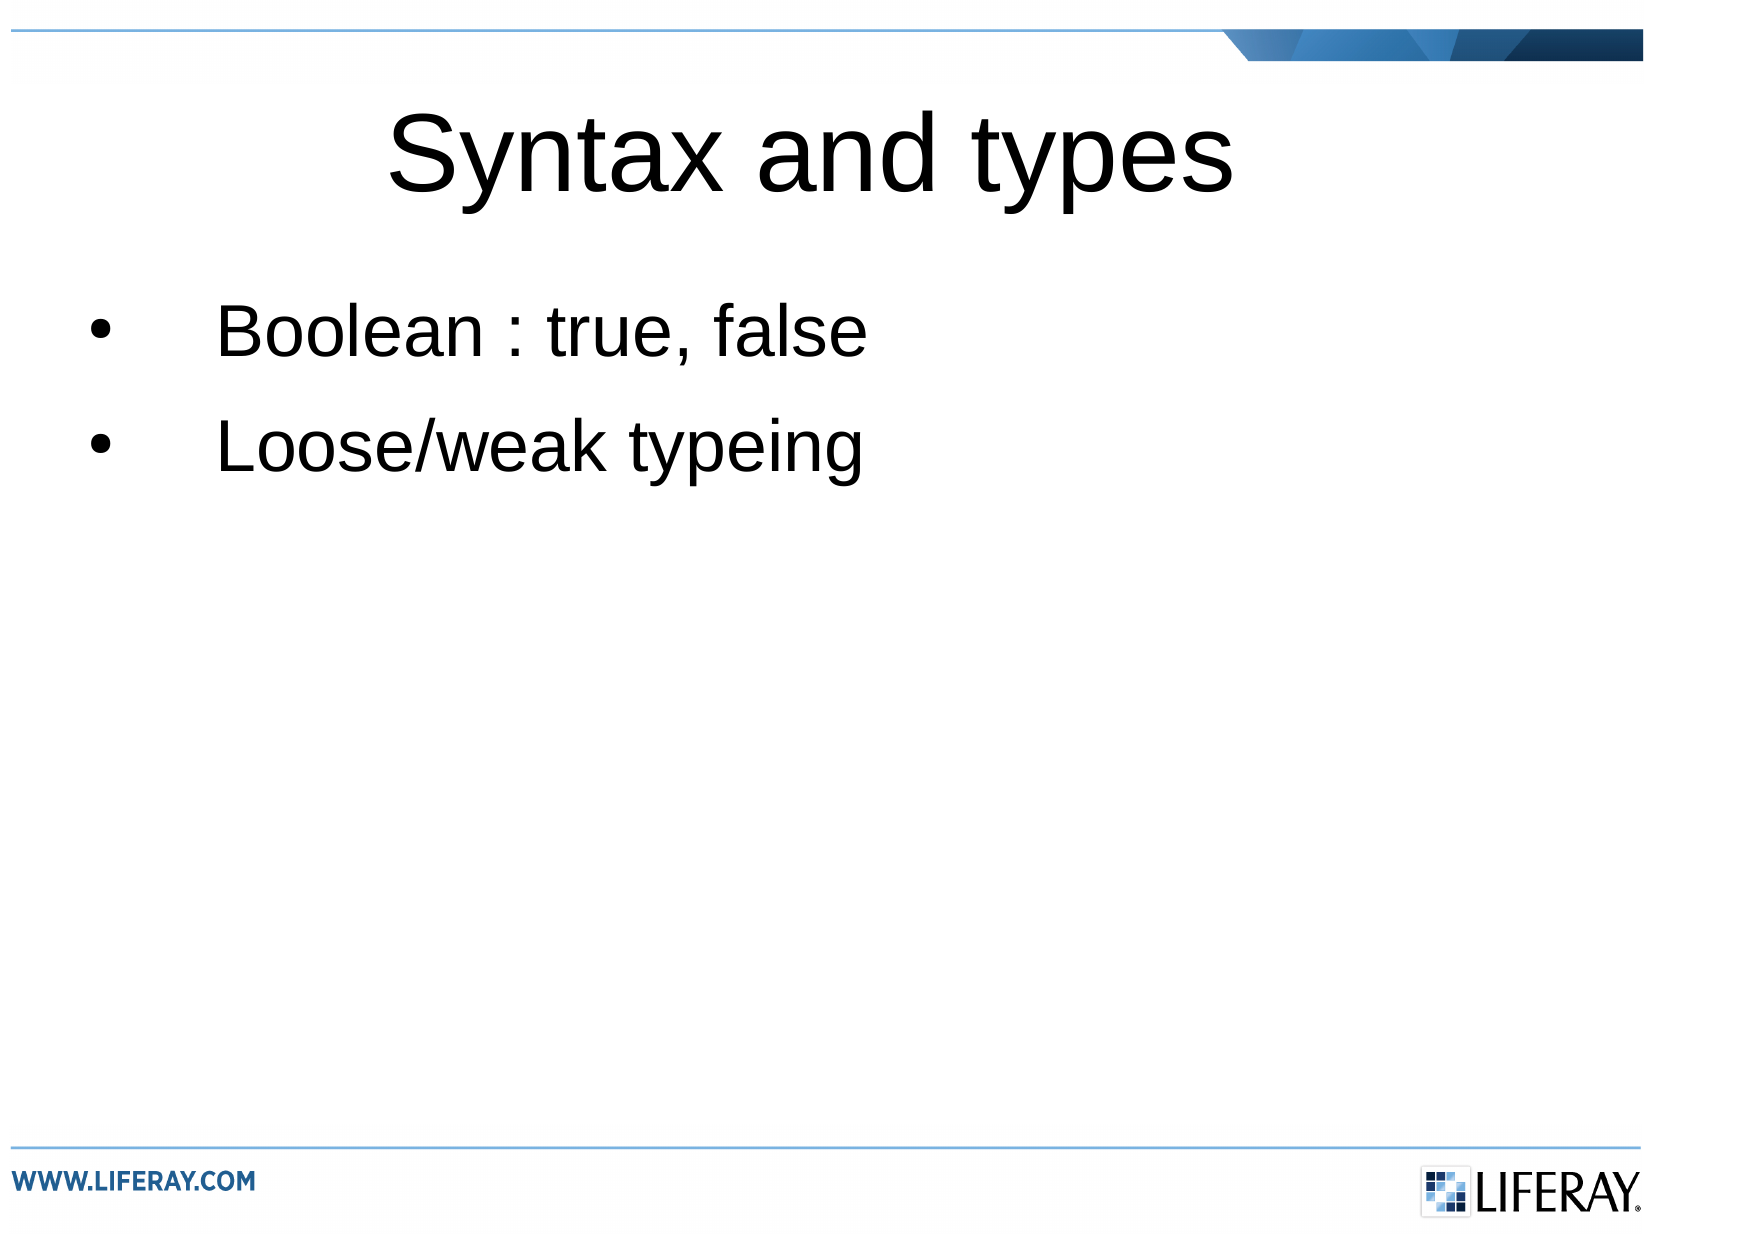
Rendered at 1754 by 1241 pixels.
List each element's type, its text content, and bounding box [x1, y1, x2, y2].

picture [9, 1124, 1642, 1234]
picture [11, 0, 1644, 84]
list Boolean : true, false Loose/weak typeing [87, 290, 1667, 1109]
title Syntax and types [82, 49, 1571, 257]
